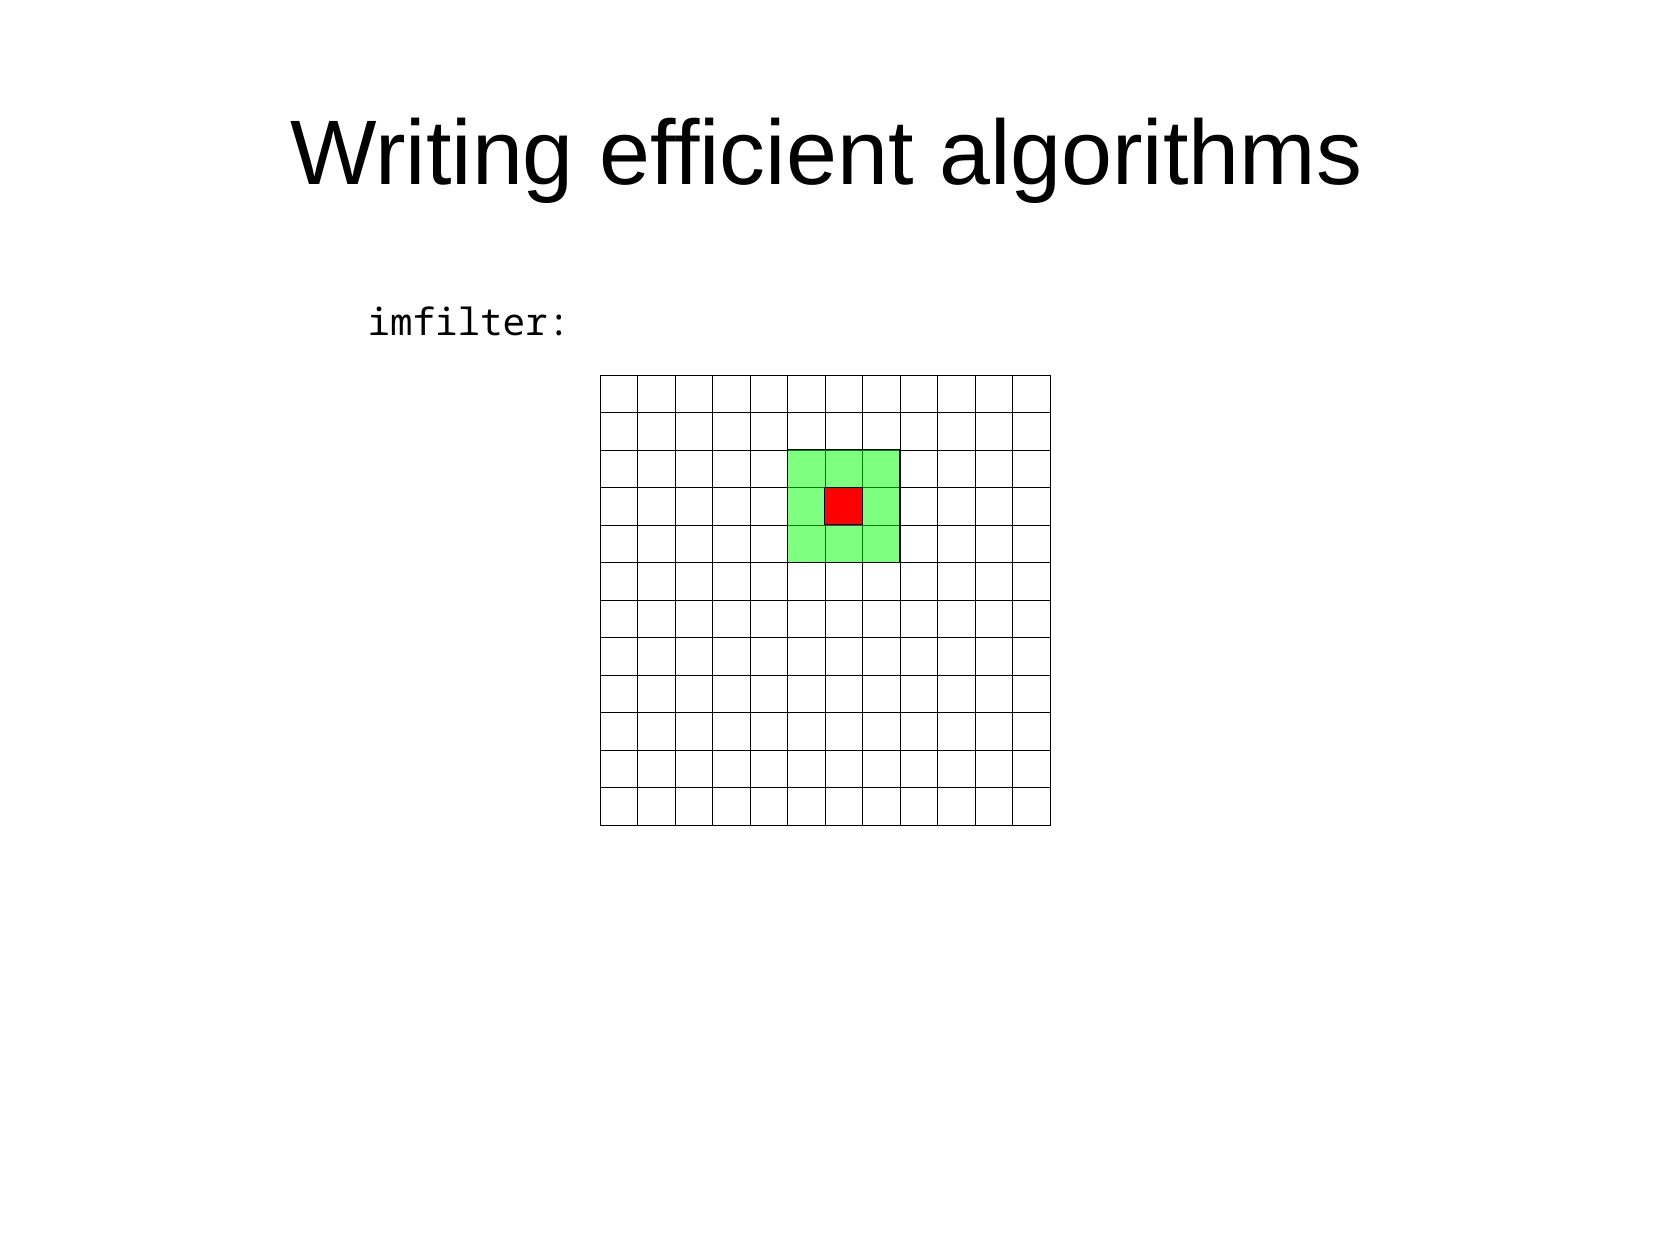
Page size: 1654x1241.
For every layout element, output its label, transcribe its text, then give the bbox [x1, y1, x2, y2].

text_box [600, 375, 1051, 826]
title Writing efficient algorithms [82, 49, 1571, 257]
text_box imfilter: [353, 288, 586, 346]
